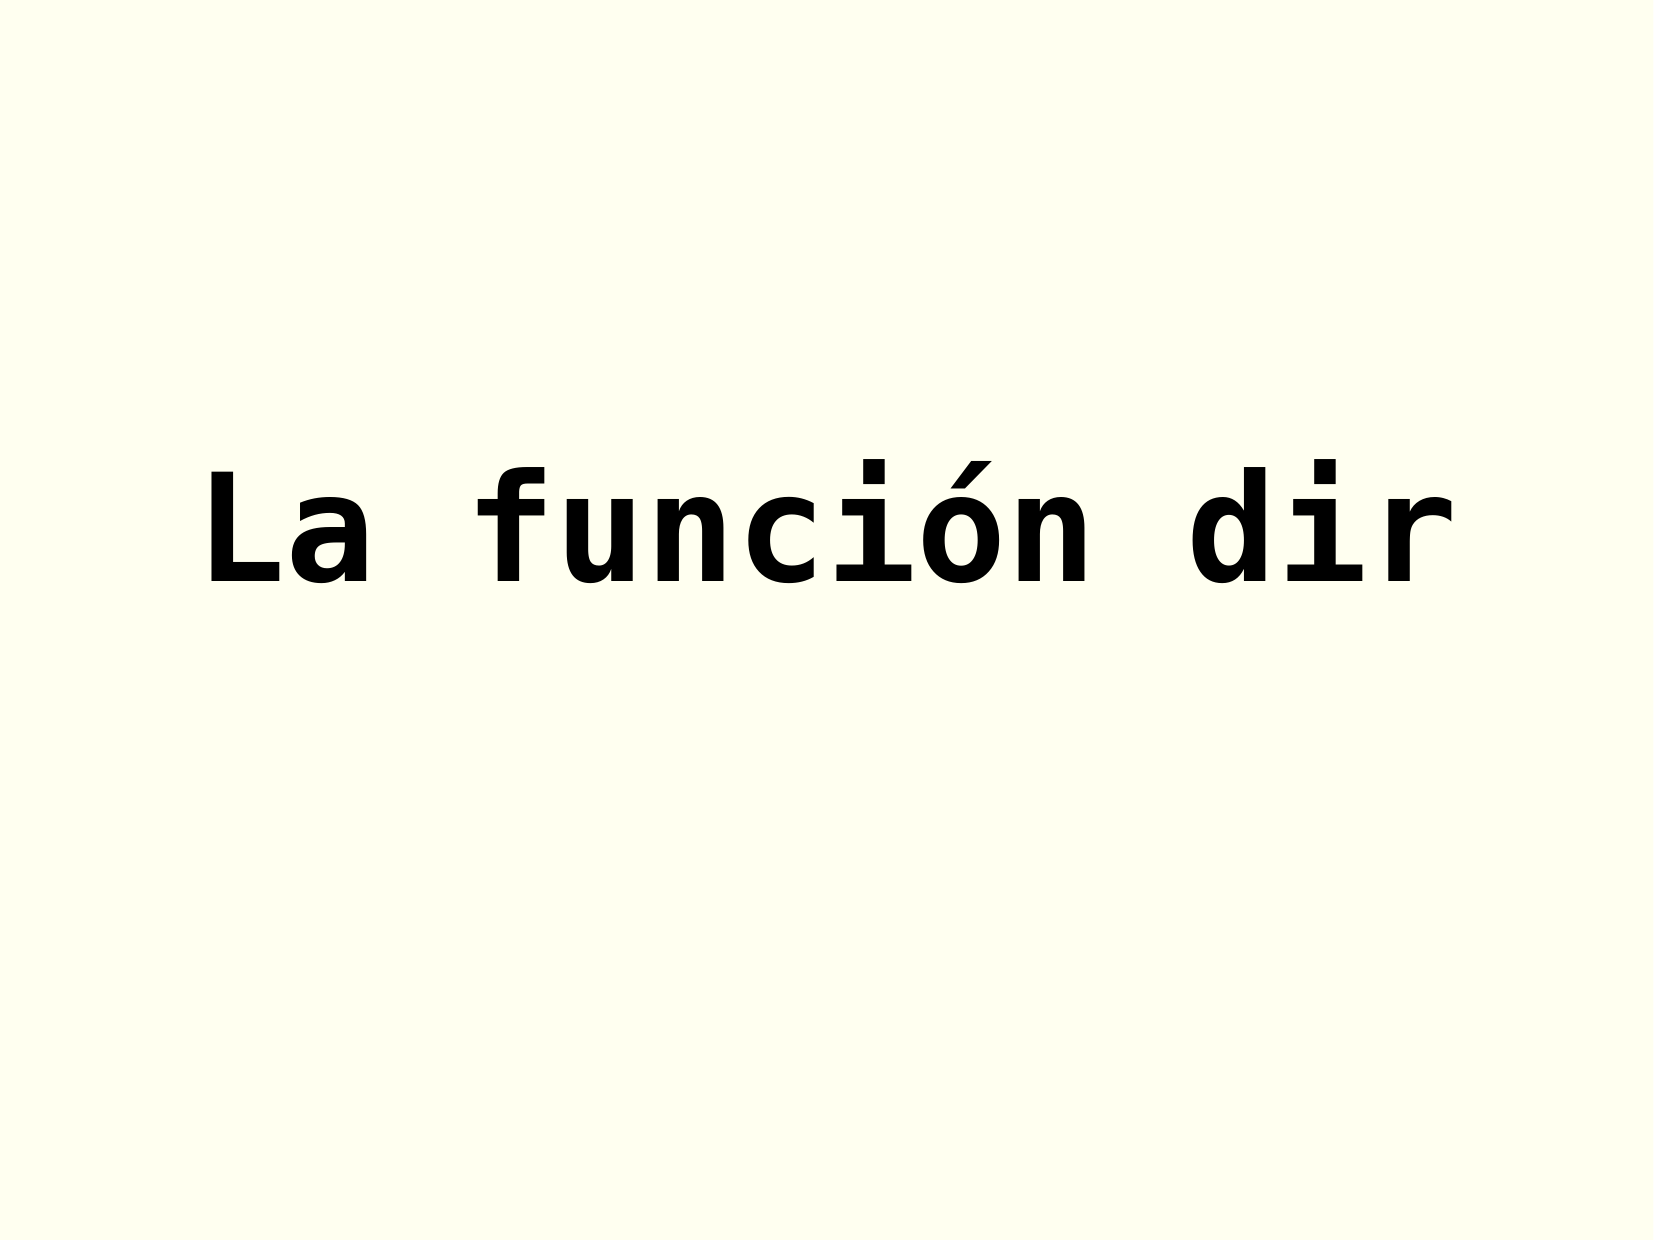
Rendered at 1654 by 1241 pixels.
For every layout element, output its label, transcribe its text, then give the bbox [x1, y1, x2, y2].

subtitle La función dir [82, 49, 1571, 1010]
